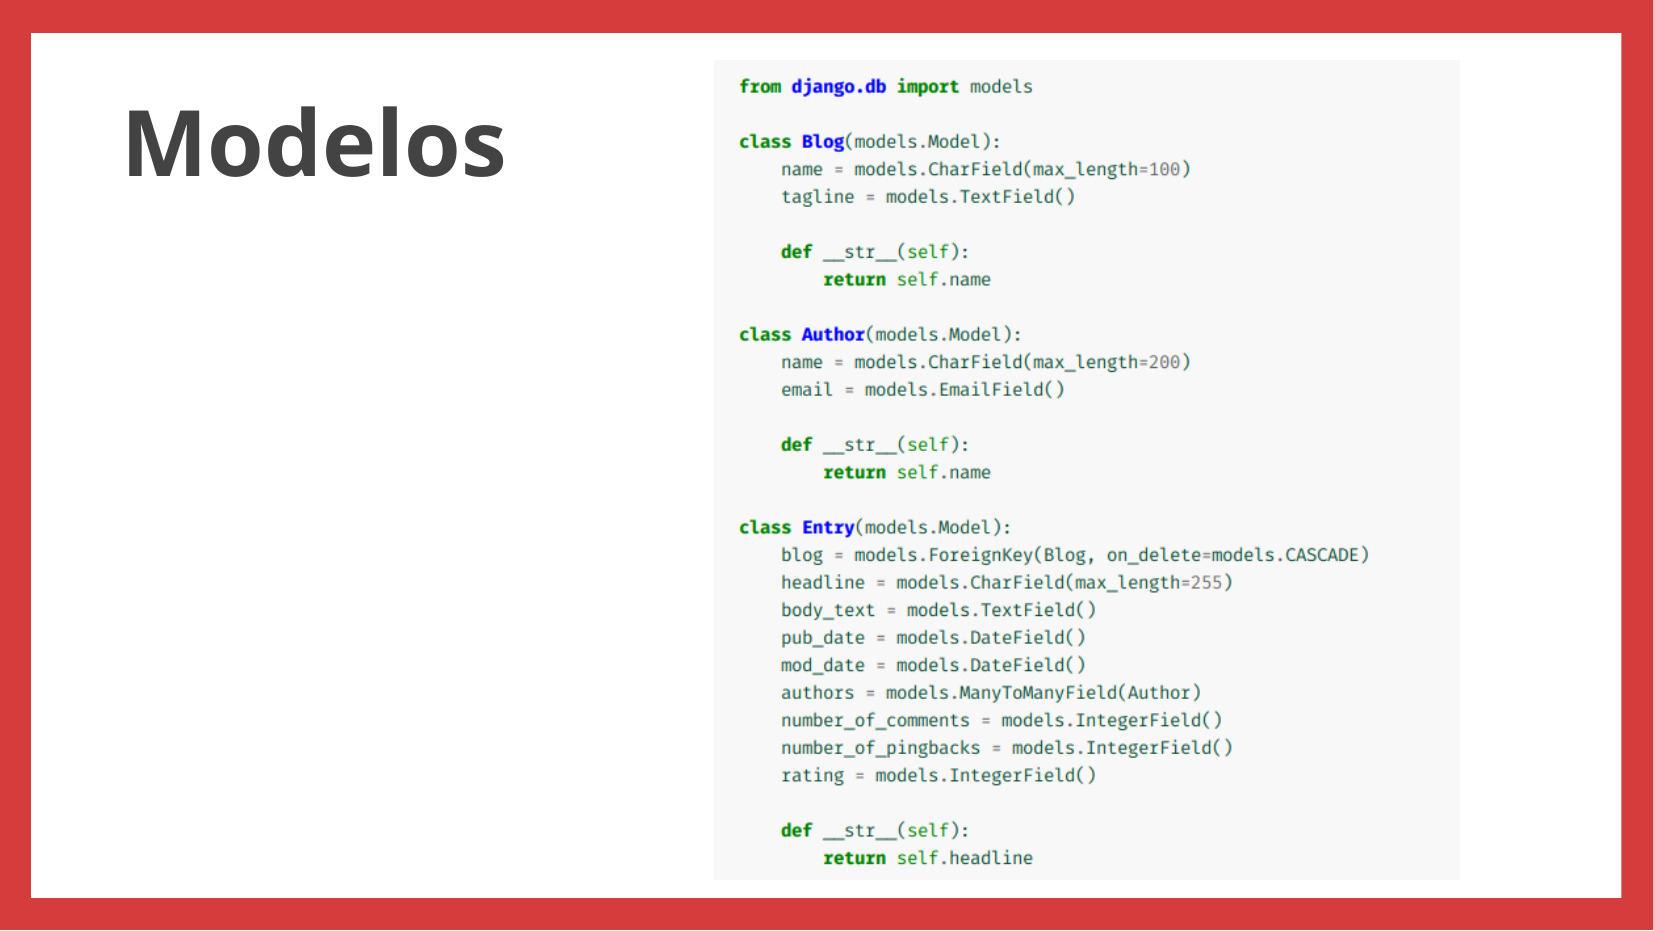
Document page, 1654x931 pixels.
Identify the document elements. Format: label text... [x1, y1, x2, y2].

title Modelos [106, 54, 1583, 239]
picture [714, 60, 1460, 880]
